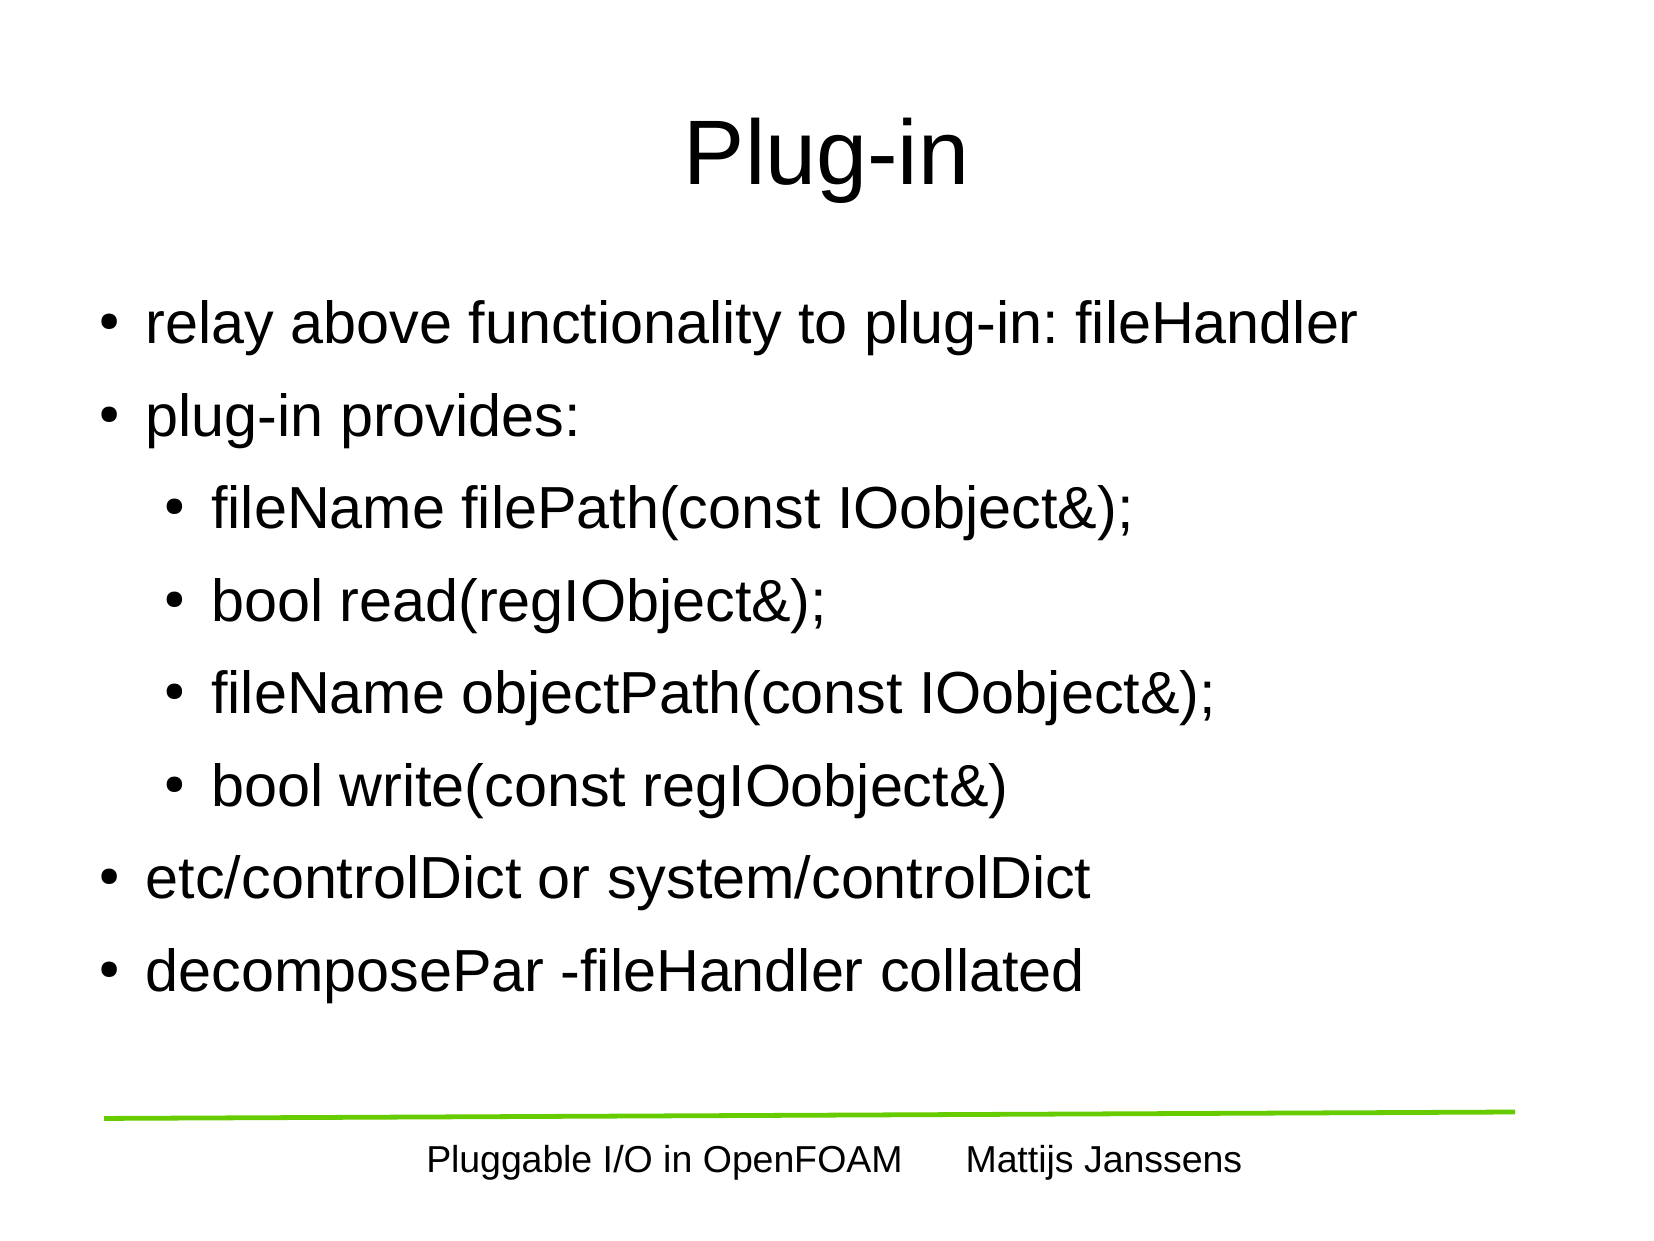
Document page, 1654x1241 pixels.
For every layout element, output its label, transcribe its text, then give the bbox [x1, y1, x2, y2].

title Plug-in [82, 49, 1571, 257]
list relay above functionality to plug-in: fileHandler plug-in provides: fileName filePath(const IOobject&); bool read(regIObject&); fileName objectPath(const IOobject&); bool write(const regIOobject&) etc/controlDict or system/controlDict decomposePar -fileHandler collated [82, 290, 1571, 1010]
